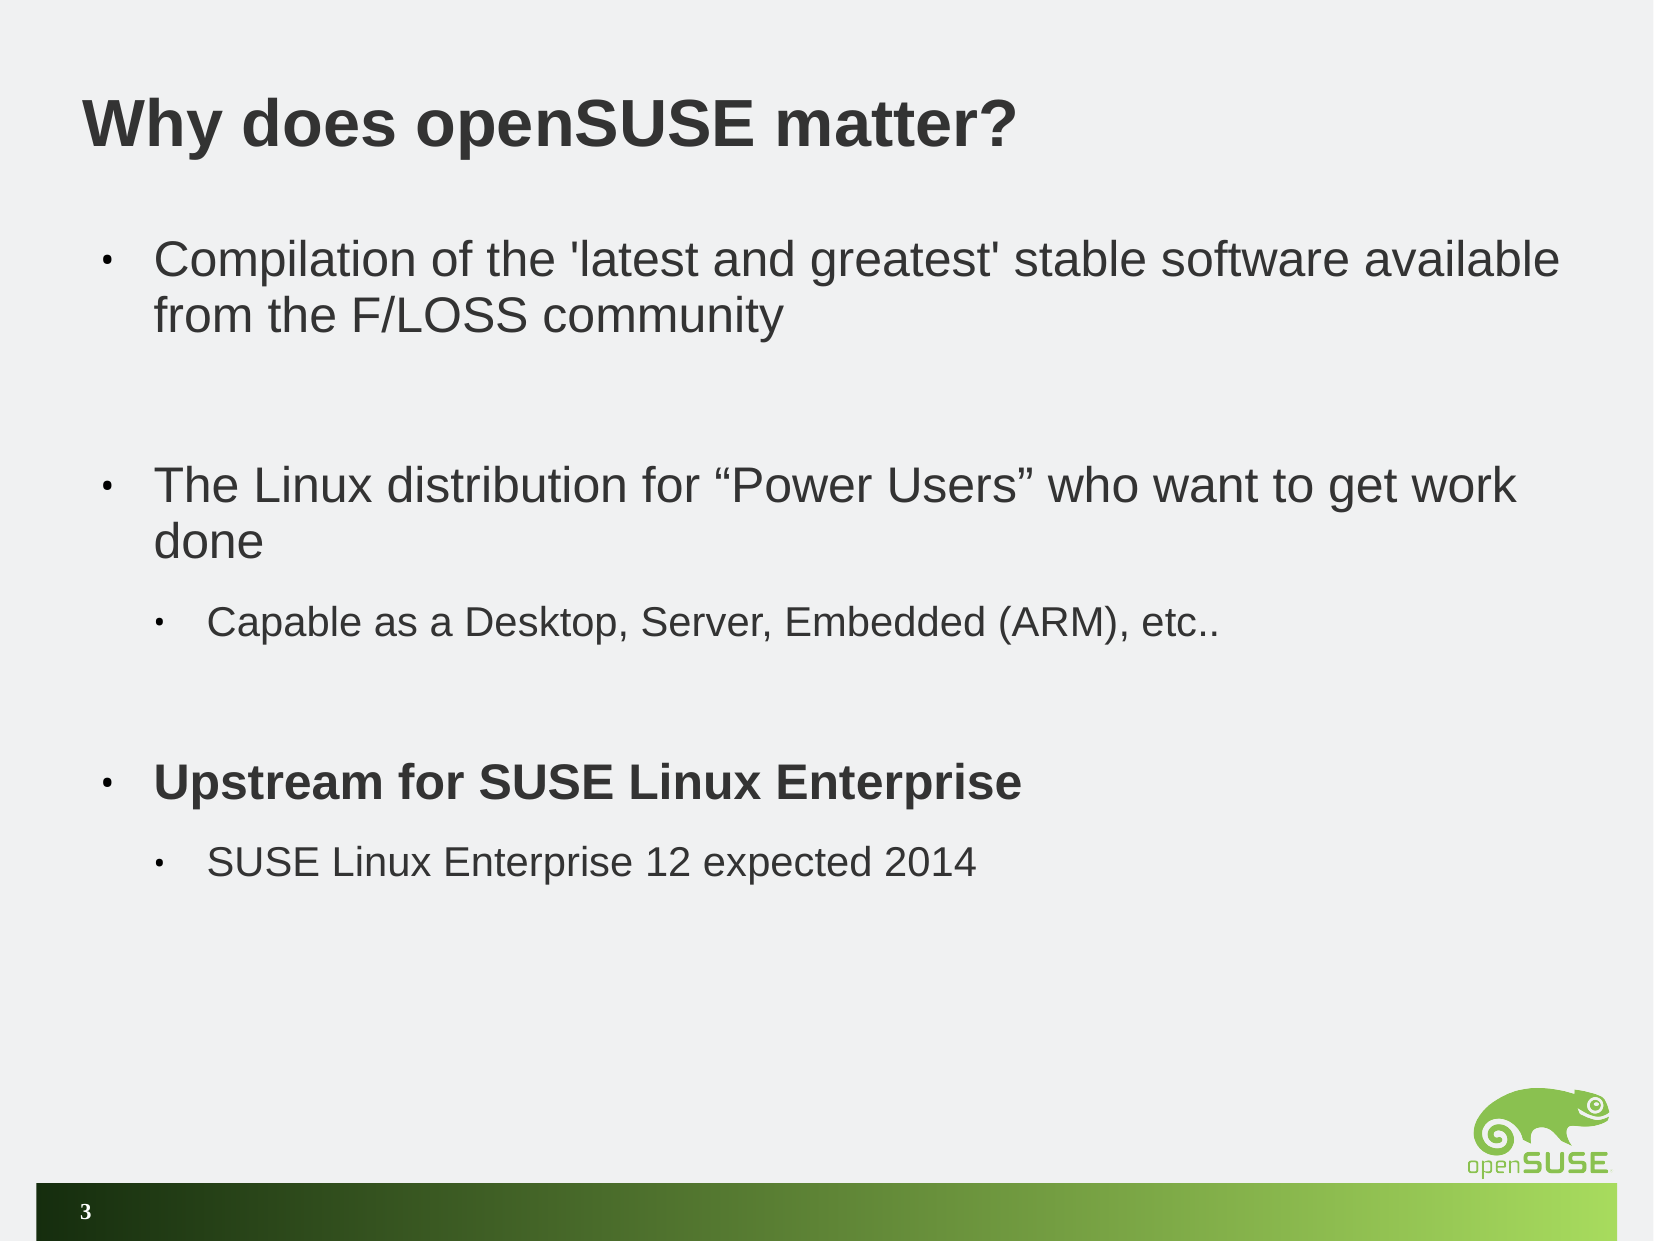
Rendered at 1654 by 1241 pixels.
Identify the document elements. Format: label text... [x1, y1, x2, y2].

picture [0, 0, 1654, 1241]
list Compilation of the 'latest and greatest' stable software available from the F/LOSS community The Linux distribution for “Power Users” who want to get work done Capable as a Desktop, Server, Embedded (ARM), etc.. Upstream for SUSE Linux Enterprise SUSE Linux Enterprise 12 expected 2014 [82, 231, 1571, 951]
title Why does openSUSE matter? [82, 49, 1571, 198]
